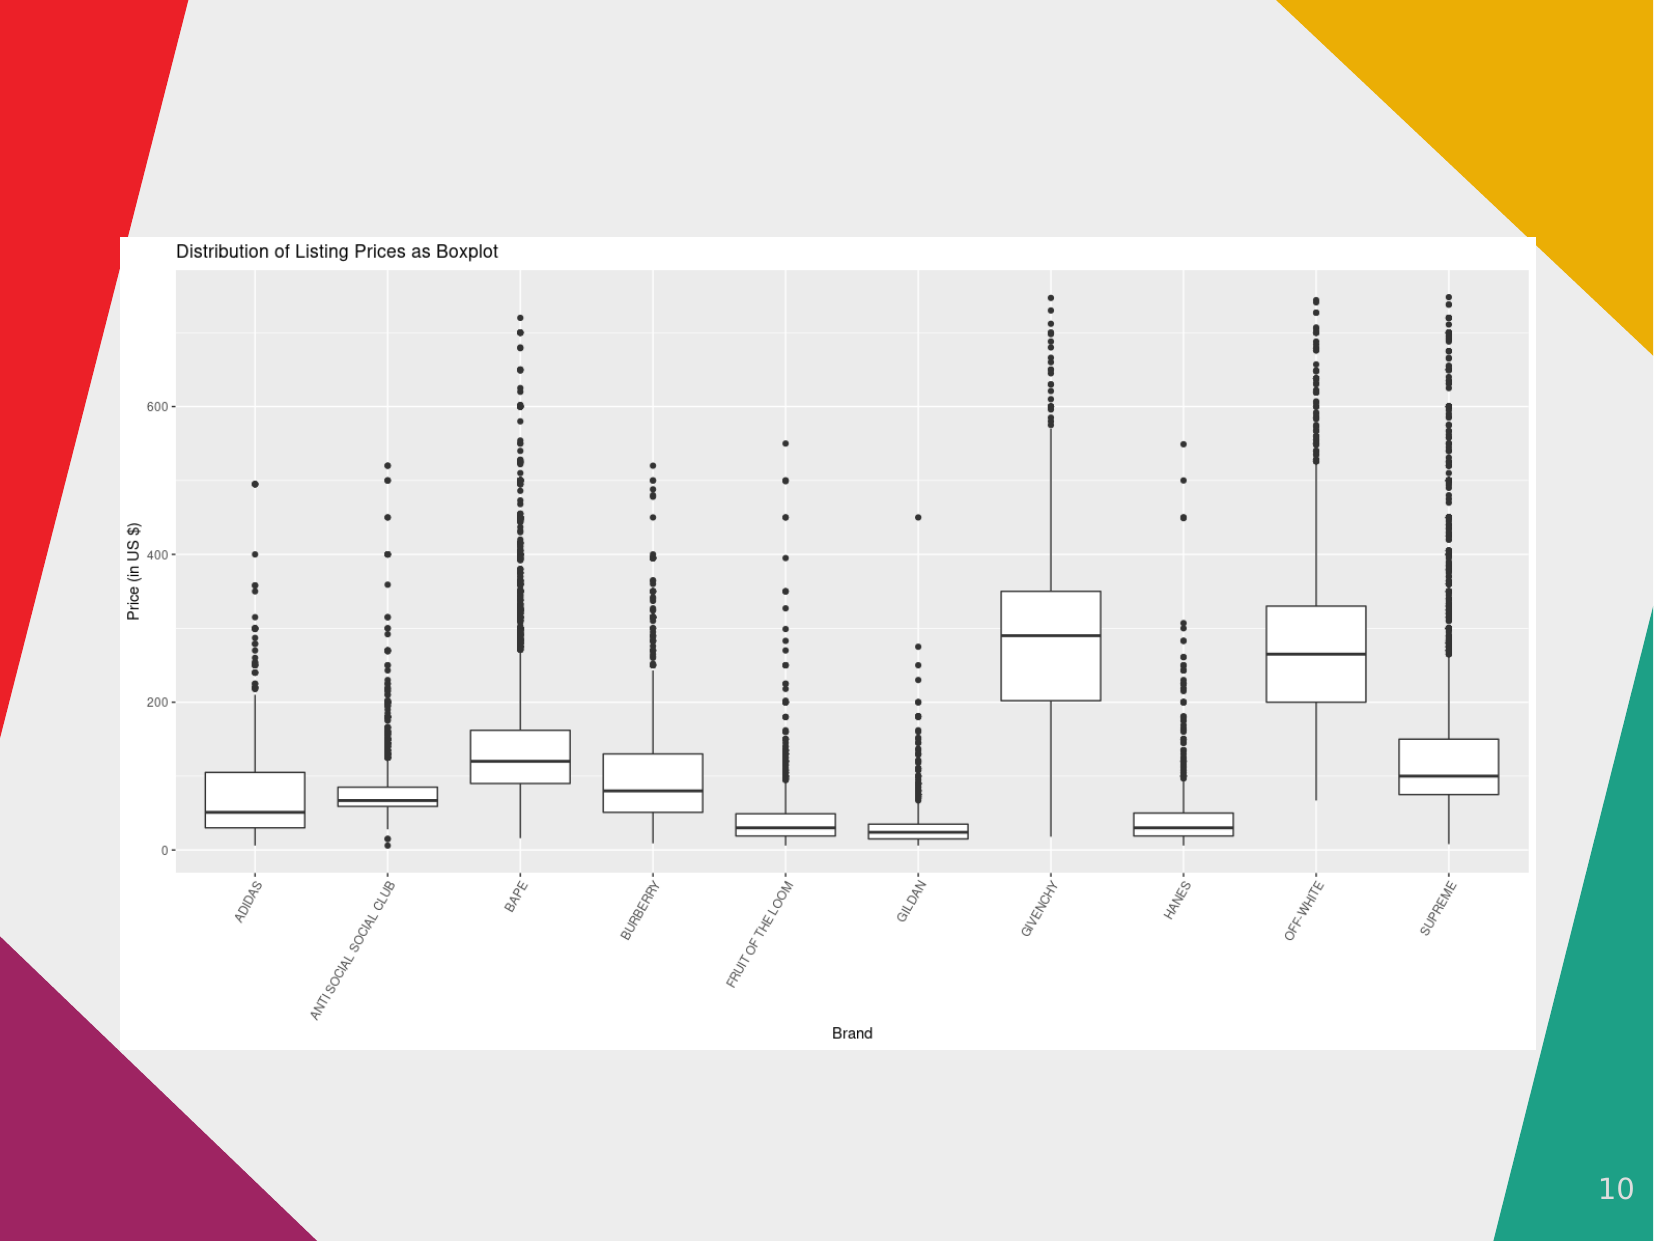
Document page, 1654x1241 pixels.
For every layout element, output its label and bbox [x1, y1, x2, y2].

picture [120, 237, 1536, 1051]
